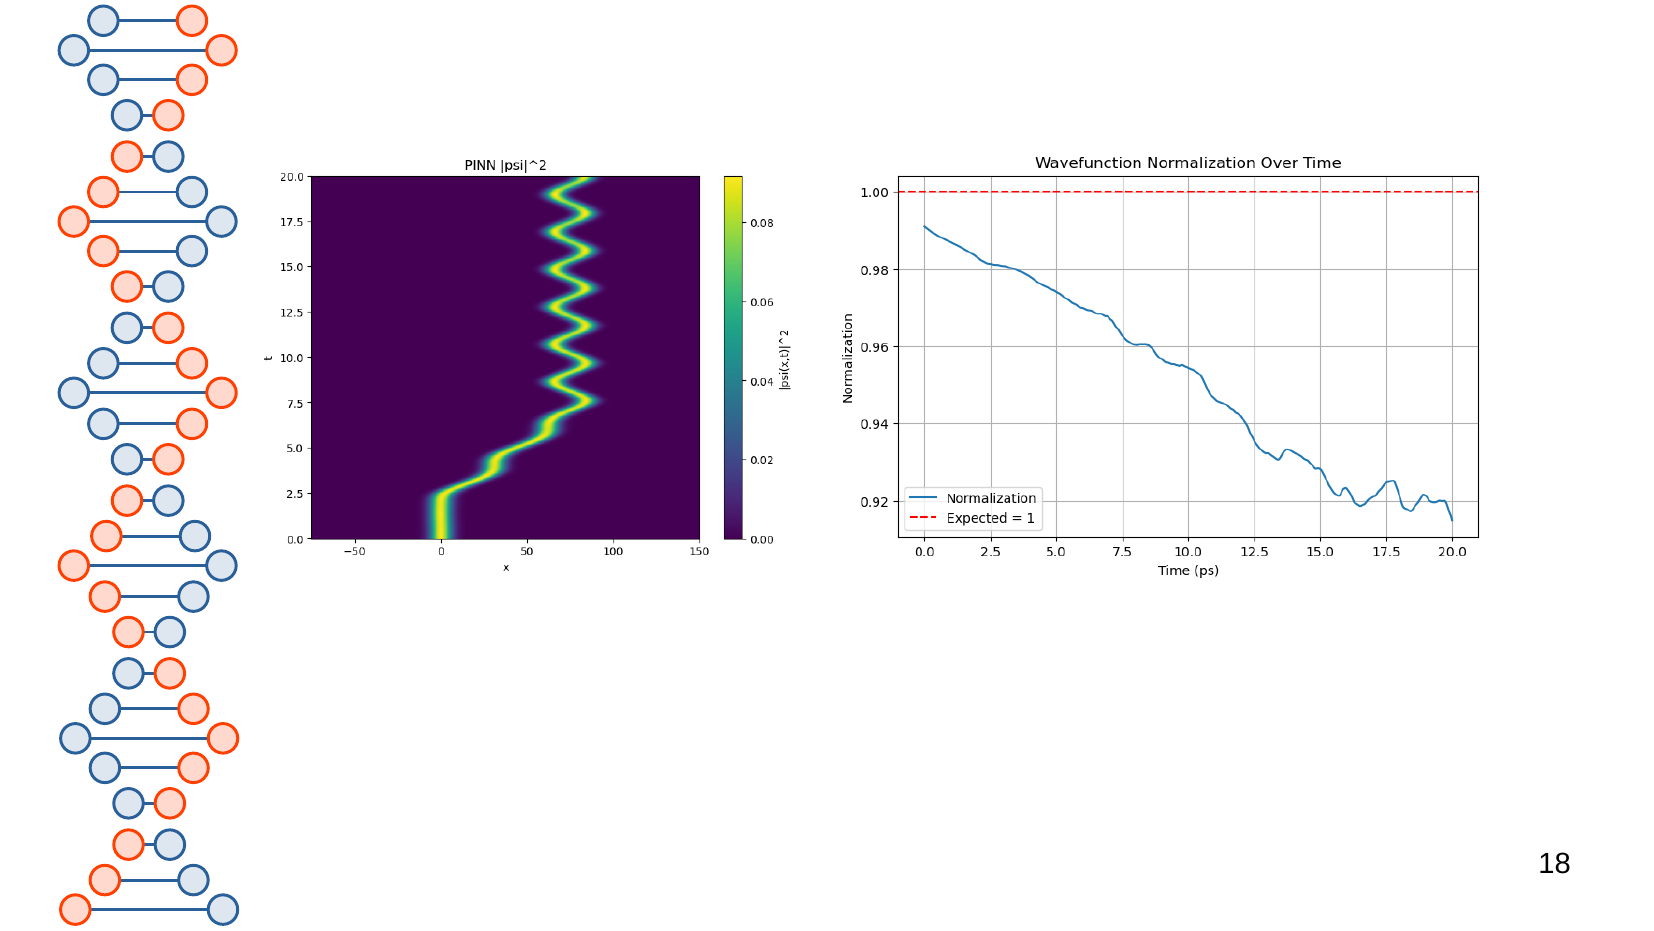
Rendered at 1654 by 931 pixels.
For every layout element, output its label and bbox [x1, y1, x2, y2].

picture [832, 147, 1487, 586]
picture [256, 152, 797, 580]
